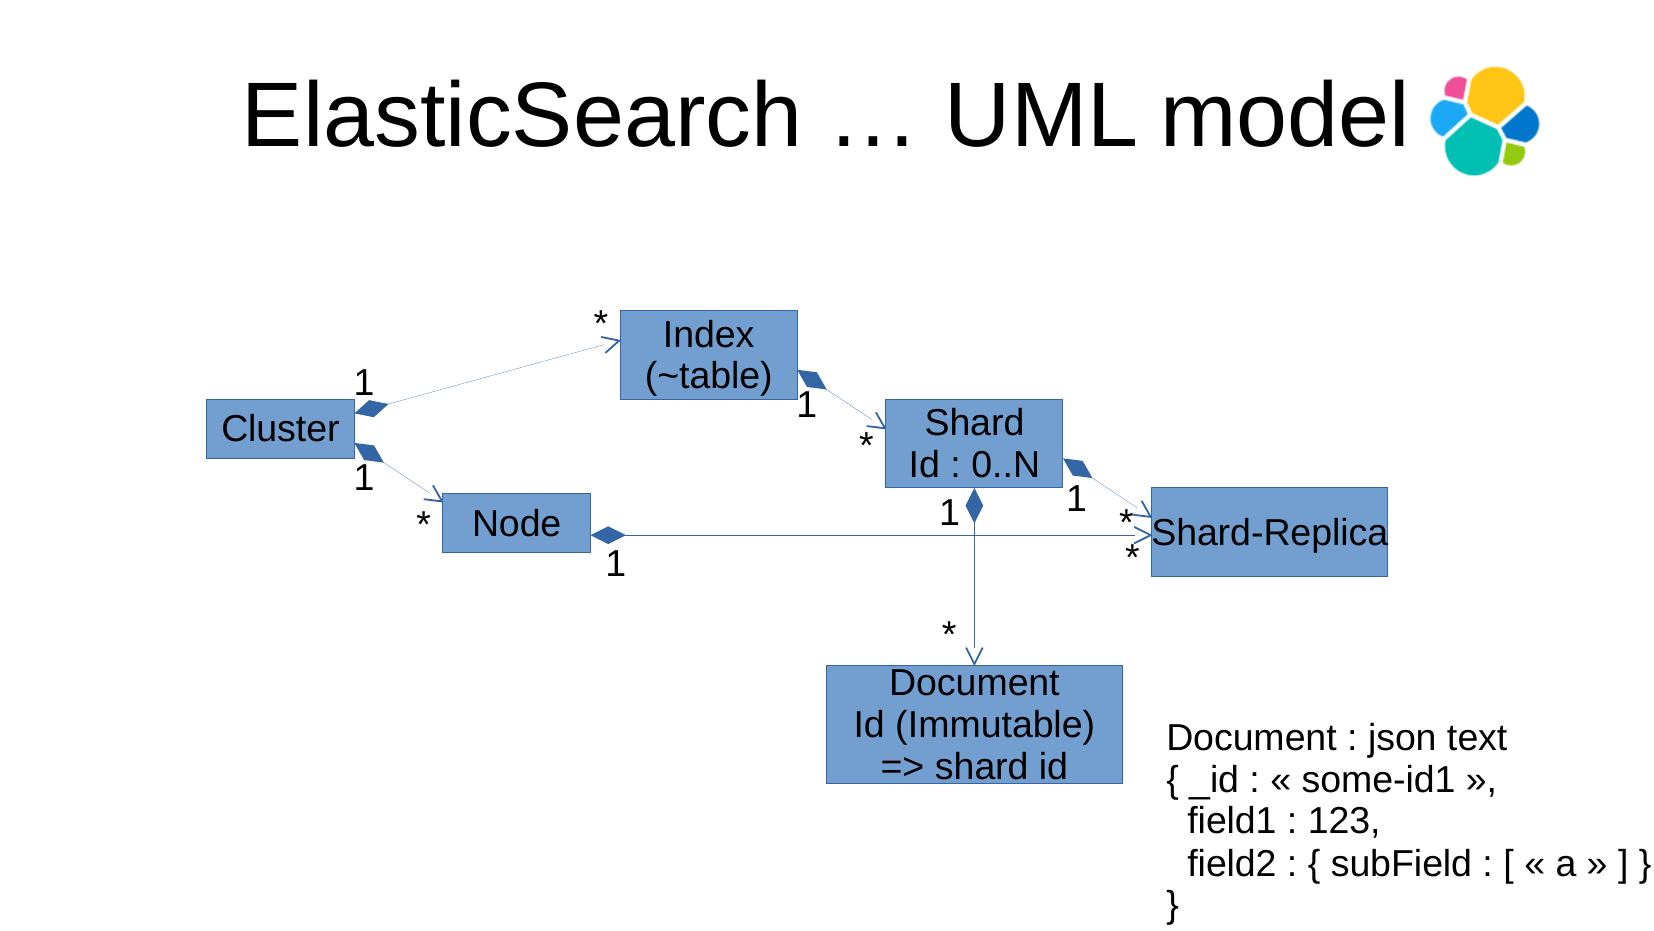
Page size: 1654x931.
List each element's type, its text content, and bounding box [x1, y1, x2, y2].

text_box * [581, 295, 609, 353]
picture [1341, 36, 1629, 207]
text_box 1 [1054, 470, 1081, 528]
text_box * [930, 606, 957, 663]
text_box 1 [927, 484, 954, 542]
text_box Cluster [206, 399, 355, 459]
text_box * [404, 496, 432, 553]
title ElasticSearch … UML model [82, 37, 1571, 193]
text_box * [1117, 493, 1134, 504]
text_box 1 [341, 354, 369, 412]
text_box 1 [784, 375, 812, 433]
text_box * [1107, 536, 1113, 551]
text_box 1 [341, 448, 369, 506]
text_box * [847, 417, 875, 474]
text_box 1 [593, 535, 621, 592]
text_box Shard Id : 0..N [885, 399, 1063, 488]
text_box * [1113, 529, 1140, 587]
text_box * [1107, 493, 1134, 535]
text_box Shard-Replica [1151, 487, 1388, 577]
text_box Index (~table) [620, 310, 798, 400]
text_box Node [442, 493, 591, 553]
text_box Document : json text { _id : « some-id1 », field1 : 123, field2 : { subField : [ « a » ] } } [1151, 708, 1654, 931]
text_box Document Id (Immutable) => shard id [826, 665, 1123, 784]
